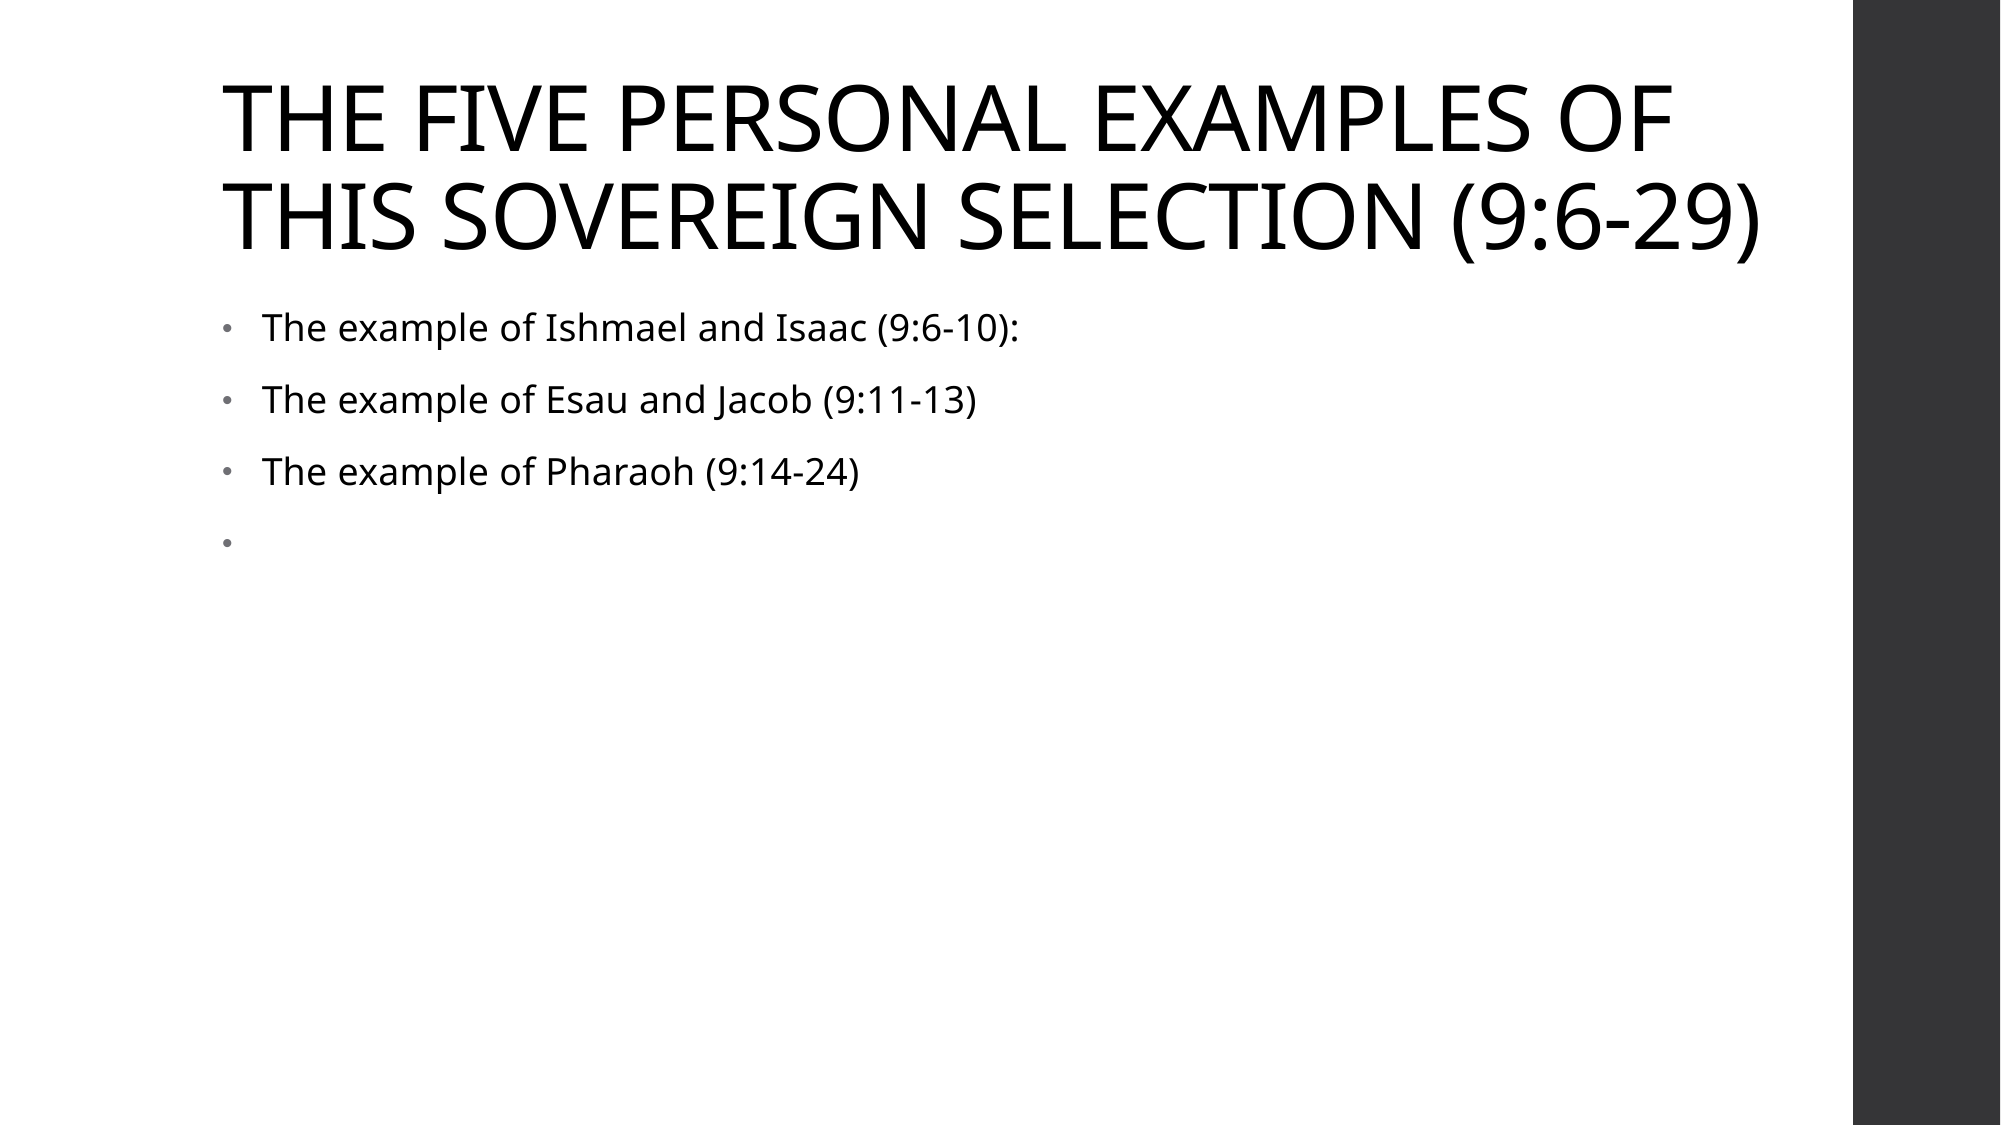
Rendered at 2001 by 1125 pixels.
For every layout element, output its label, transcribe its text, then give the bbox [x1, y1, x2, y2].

list The example of Ishmael and Isaac (9:6-10): The example of Esau and Jacob (9:11-13) The example of Pharaoh (9:14-24) [206, 299, 1617, 1014]
title THE FIVE PERSONAL EXAMPLES OF THIS SOVEREIGN SELECTION (9:6-29) [206, 60, 1797, 278]
